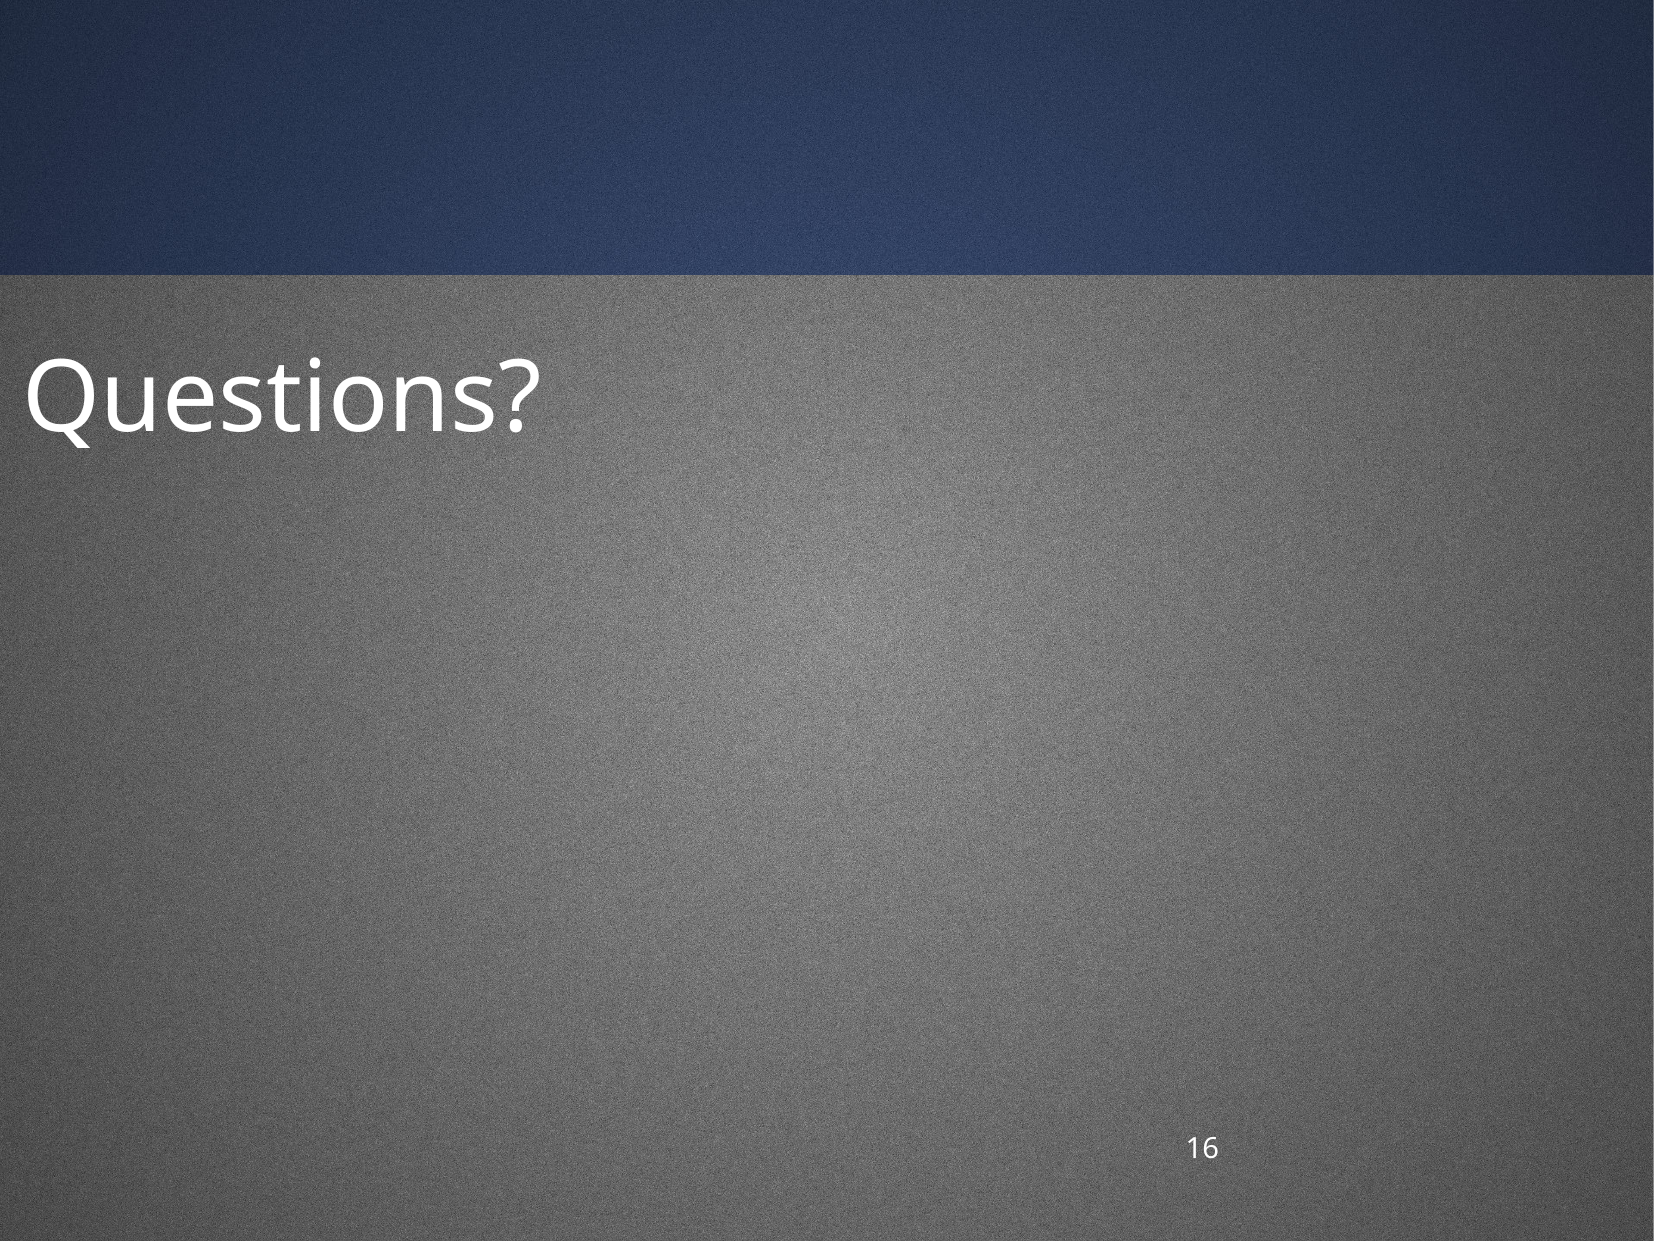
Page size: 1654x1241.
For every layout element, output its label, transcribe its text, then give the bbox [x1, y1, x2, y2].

picture [0, 0, 1654, 1241]
title Questions? [22, 331, 1598, 448]
text_box 15 [1185, 1129, 1571, 1216]
